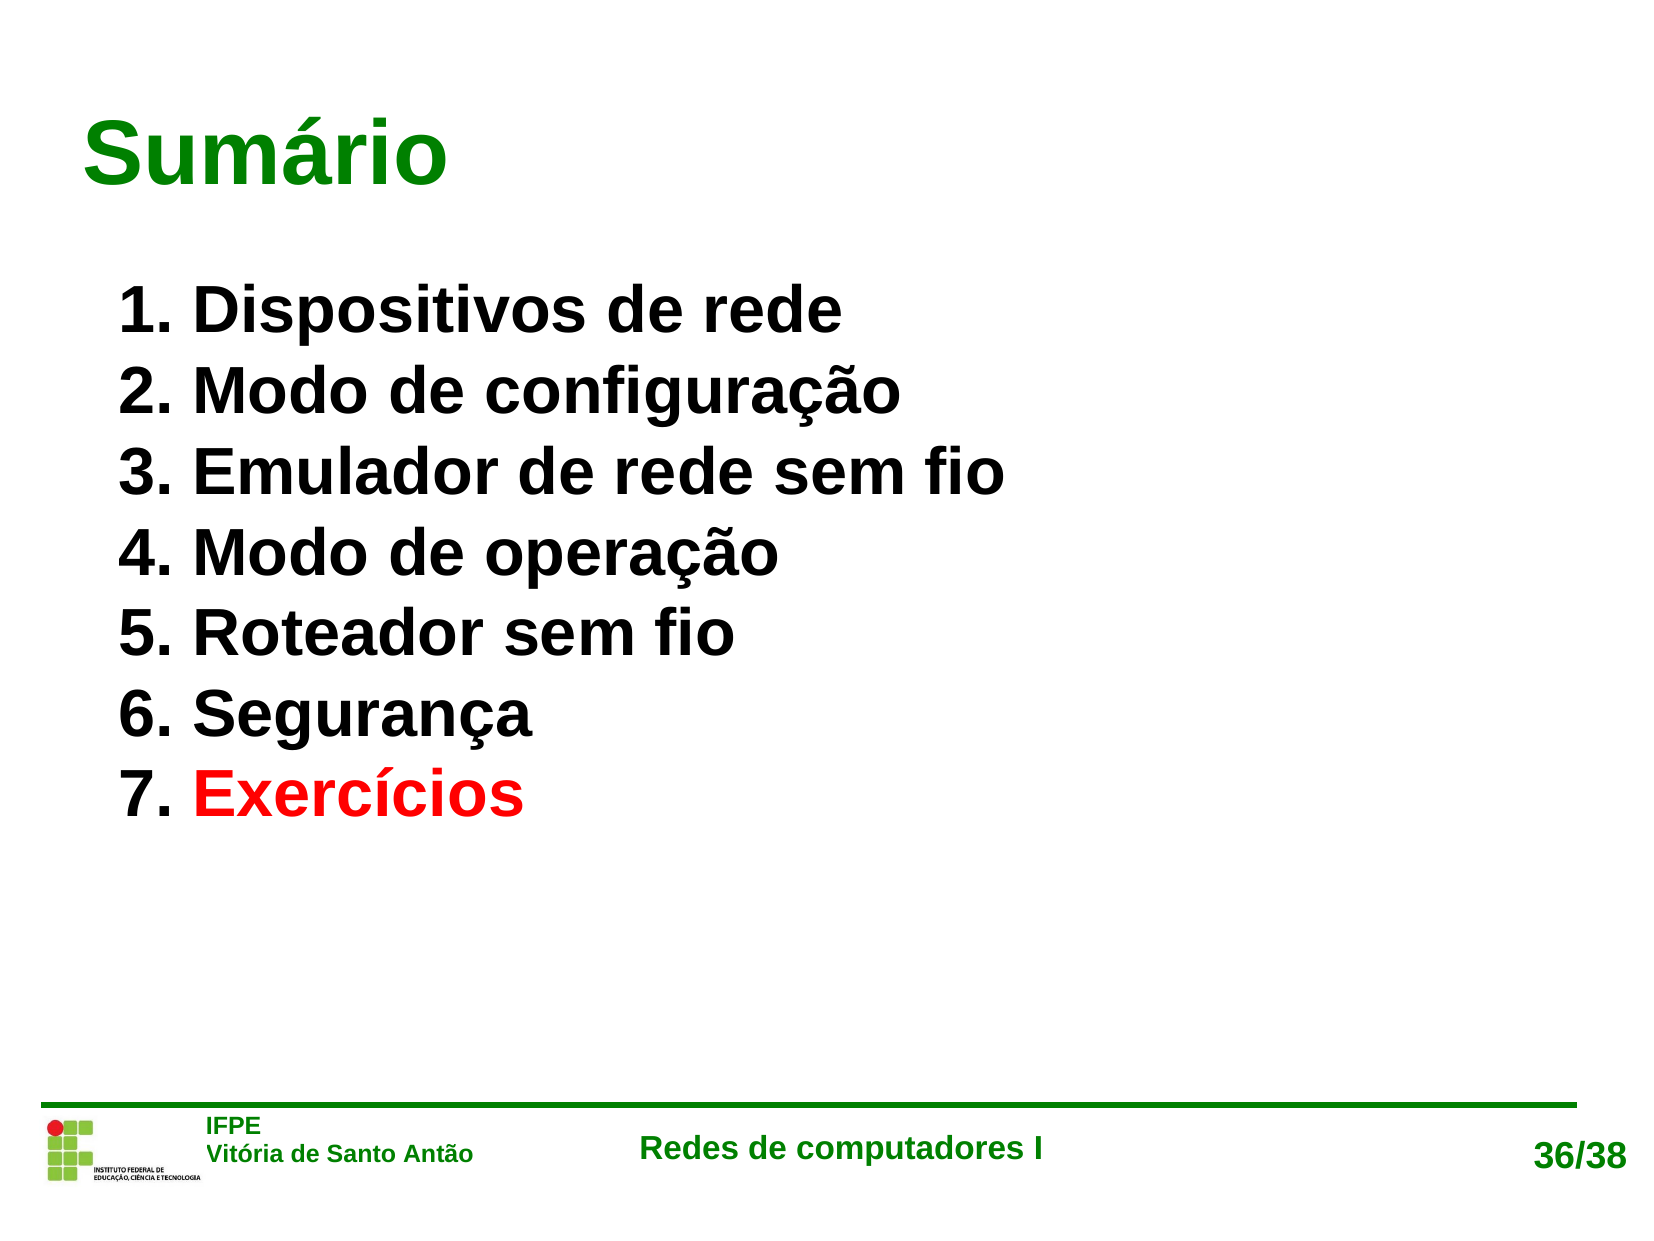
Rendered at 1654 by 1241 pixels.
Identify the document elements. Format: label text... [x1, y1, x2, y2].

picture [39, 1111, 207, 1191]
list Dispositivos de rede Modo de configuração Emulador de rede sem fio Modo de operação Roteador sem fio Segurança Exercícios [82, 272, 1571, 1091]
title Sumário [82, 49, 1571, 257]
